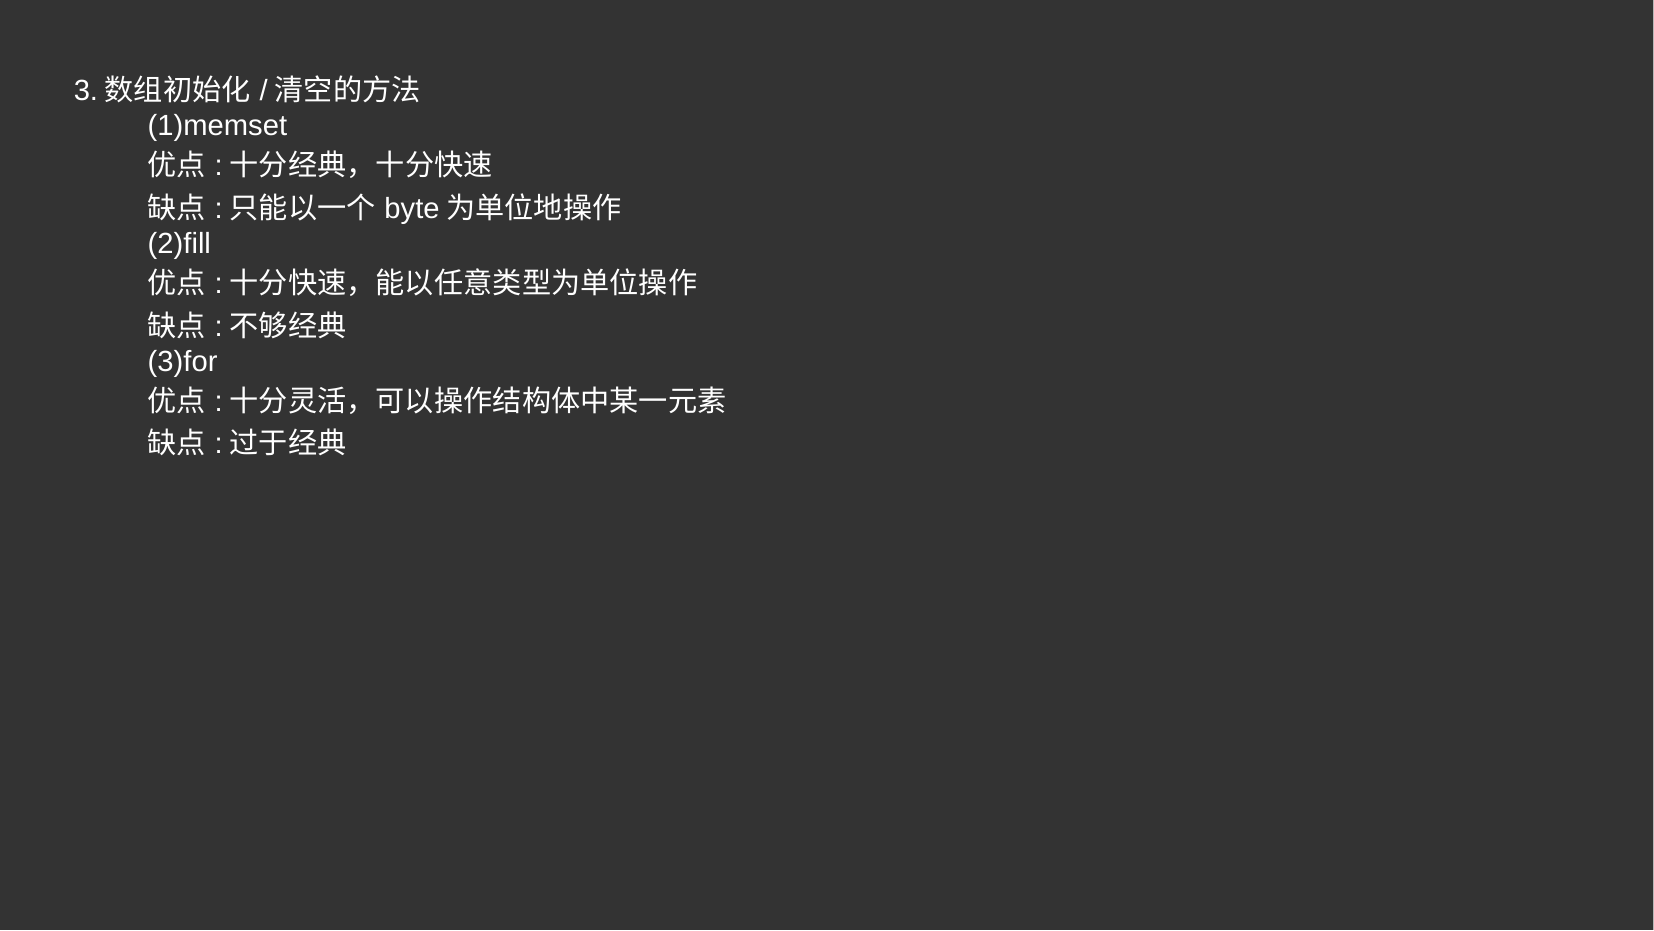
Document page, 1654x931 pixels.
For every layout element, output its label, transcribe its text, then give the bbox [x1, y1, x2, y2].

text_box 3.数组初始化/清空的方法 (1)memset 优点:十分经典，十分快速 缺点:只能以一个byte为单位地操作 (2)fill 优点:十分快速，能以任意类型为单位操作 缺点:不够经典 (3)for 优点:十分灵活，可以操作结构体中某一元素 缺点:过于经典 [59, 59, 742, 476]
